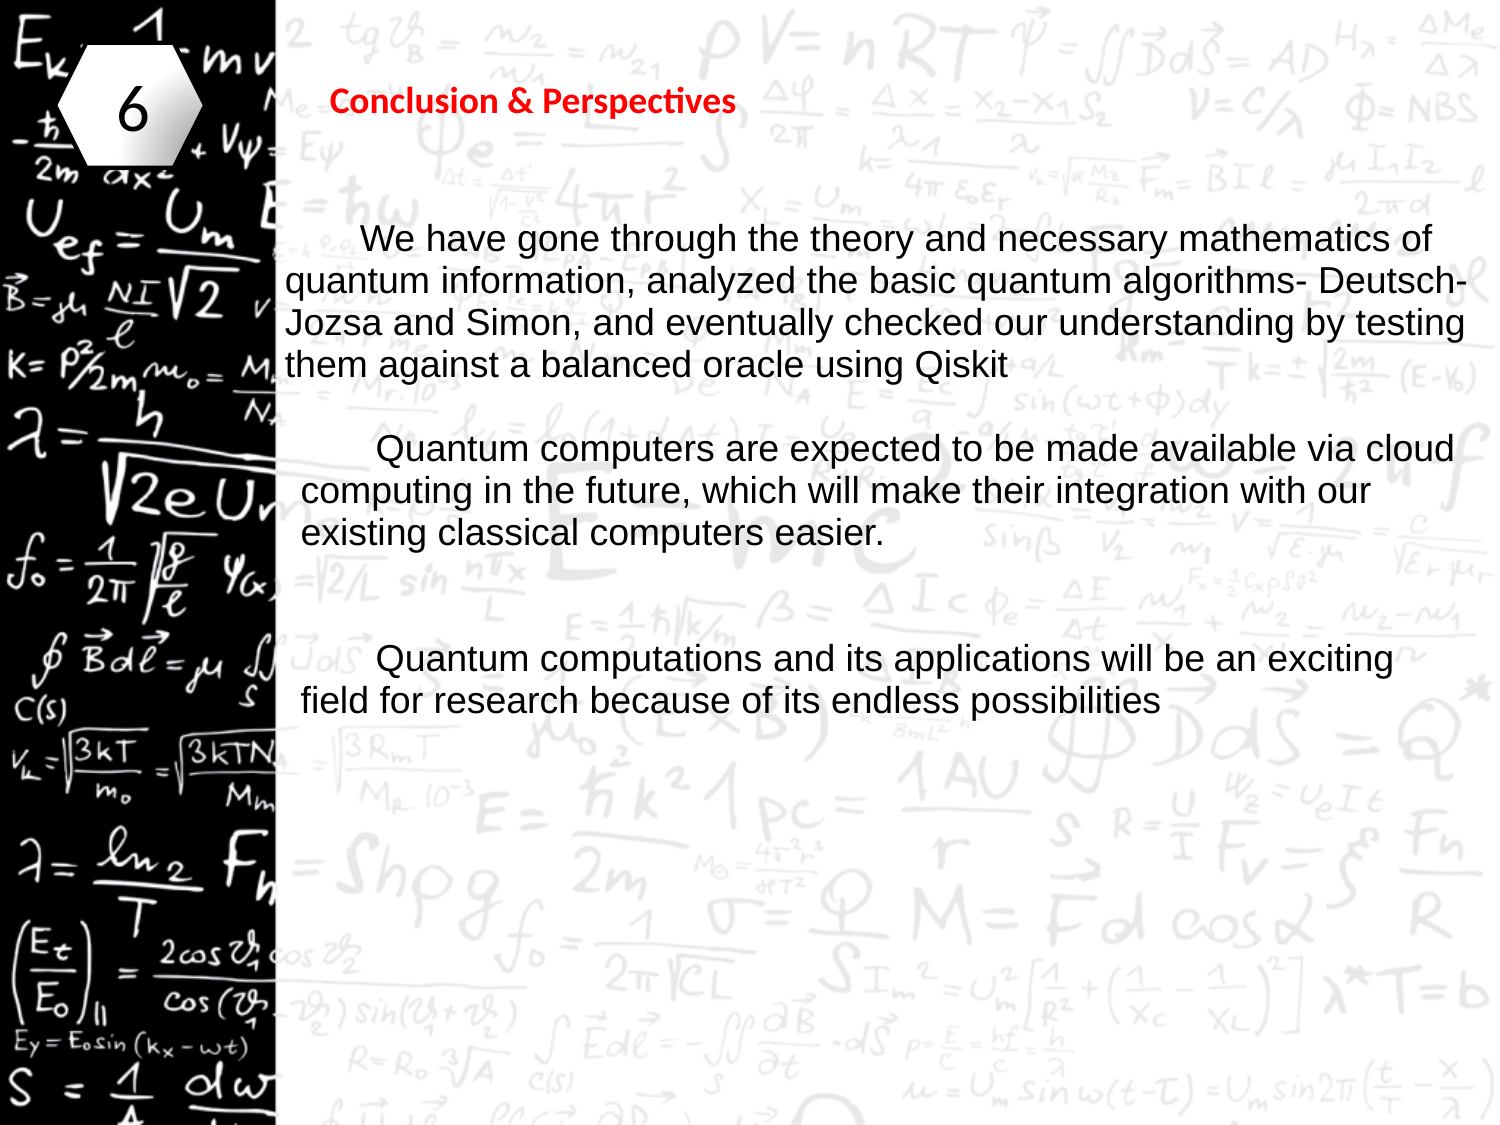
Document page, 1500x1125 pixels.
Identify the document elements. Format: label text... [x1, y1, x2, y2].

text_box Conclusion & Perspectives [315, 78, 1081, 180]
text_box 6 [101, 57, 159, 153]
picture [0, 0, 1500, 1125]
text_box [55, 42, 206, 168]
text_box We have gone through the theory and necessary mathematics of quantum information, analyzed the basic quantum algorithms- Deutsch-Jozsa and Simon, and eventually checked our understanding by testing them against a balanced oracle using Qiskit [270, 210, 1500, 393]
text_box Quantum computers are expected to be made available via cloud computing in the future, which will make their integration with our existing classical computers easier. Quantum computations and its applications will be an exciting field for research because of its endless possibilities [285, 420, 1471, 729]
